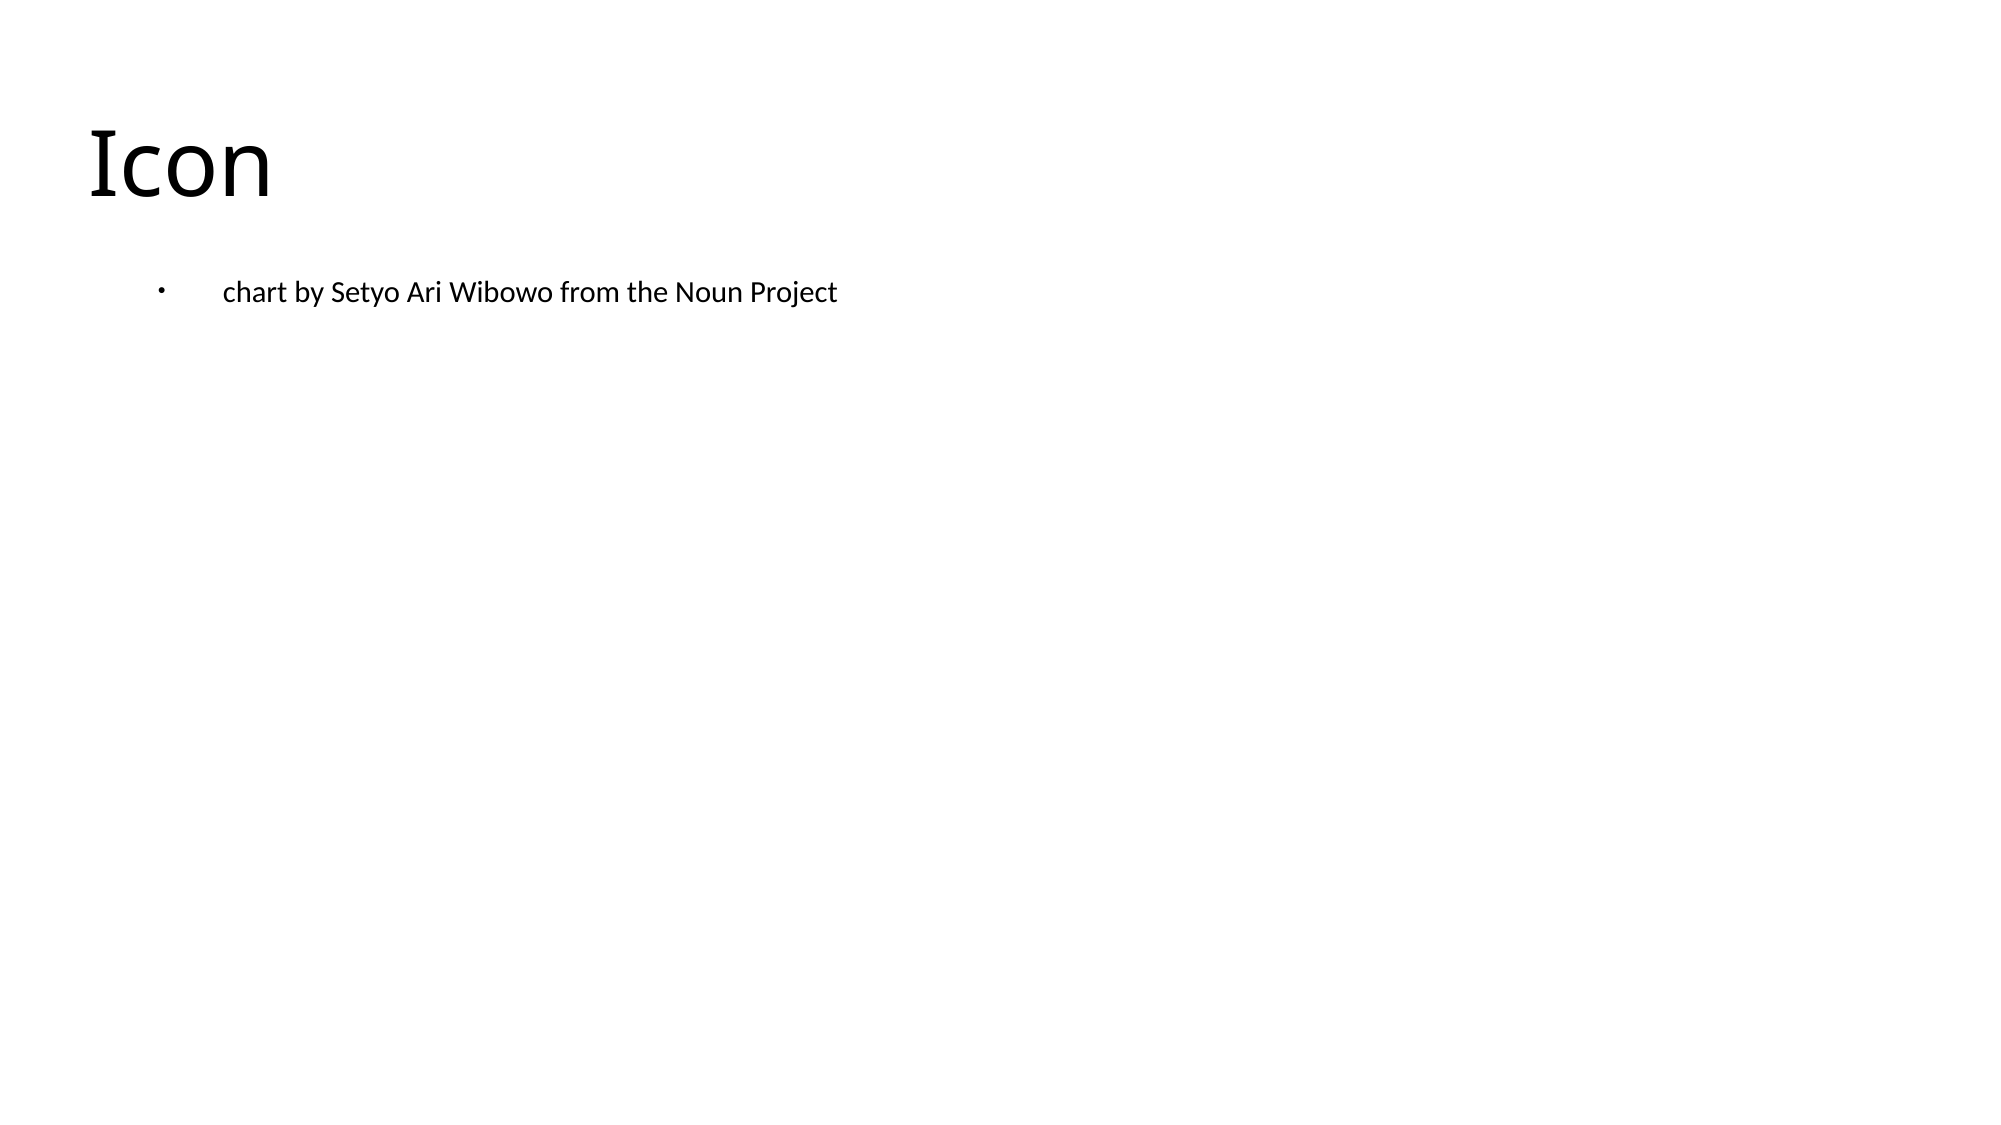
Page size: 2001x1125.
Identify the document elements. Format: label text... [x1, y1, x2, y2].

title Icon [68, 97, 1932, 223]
list chart by Setyo Ari Wibowo from the Noun Project [68, 252, 1932, 1000]
